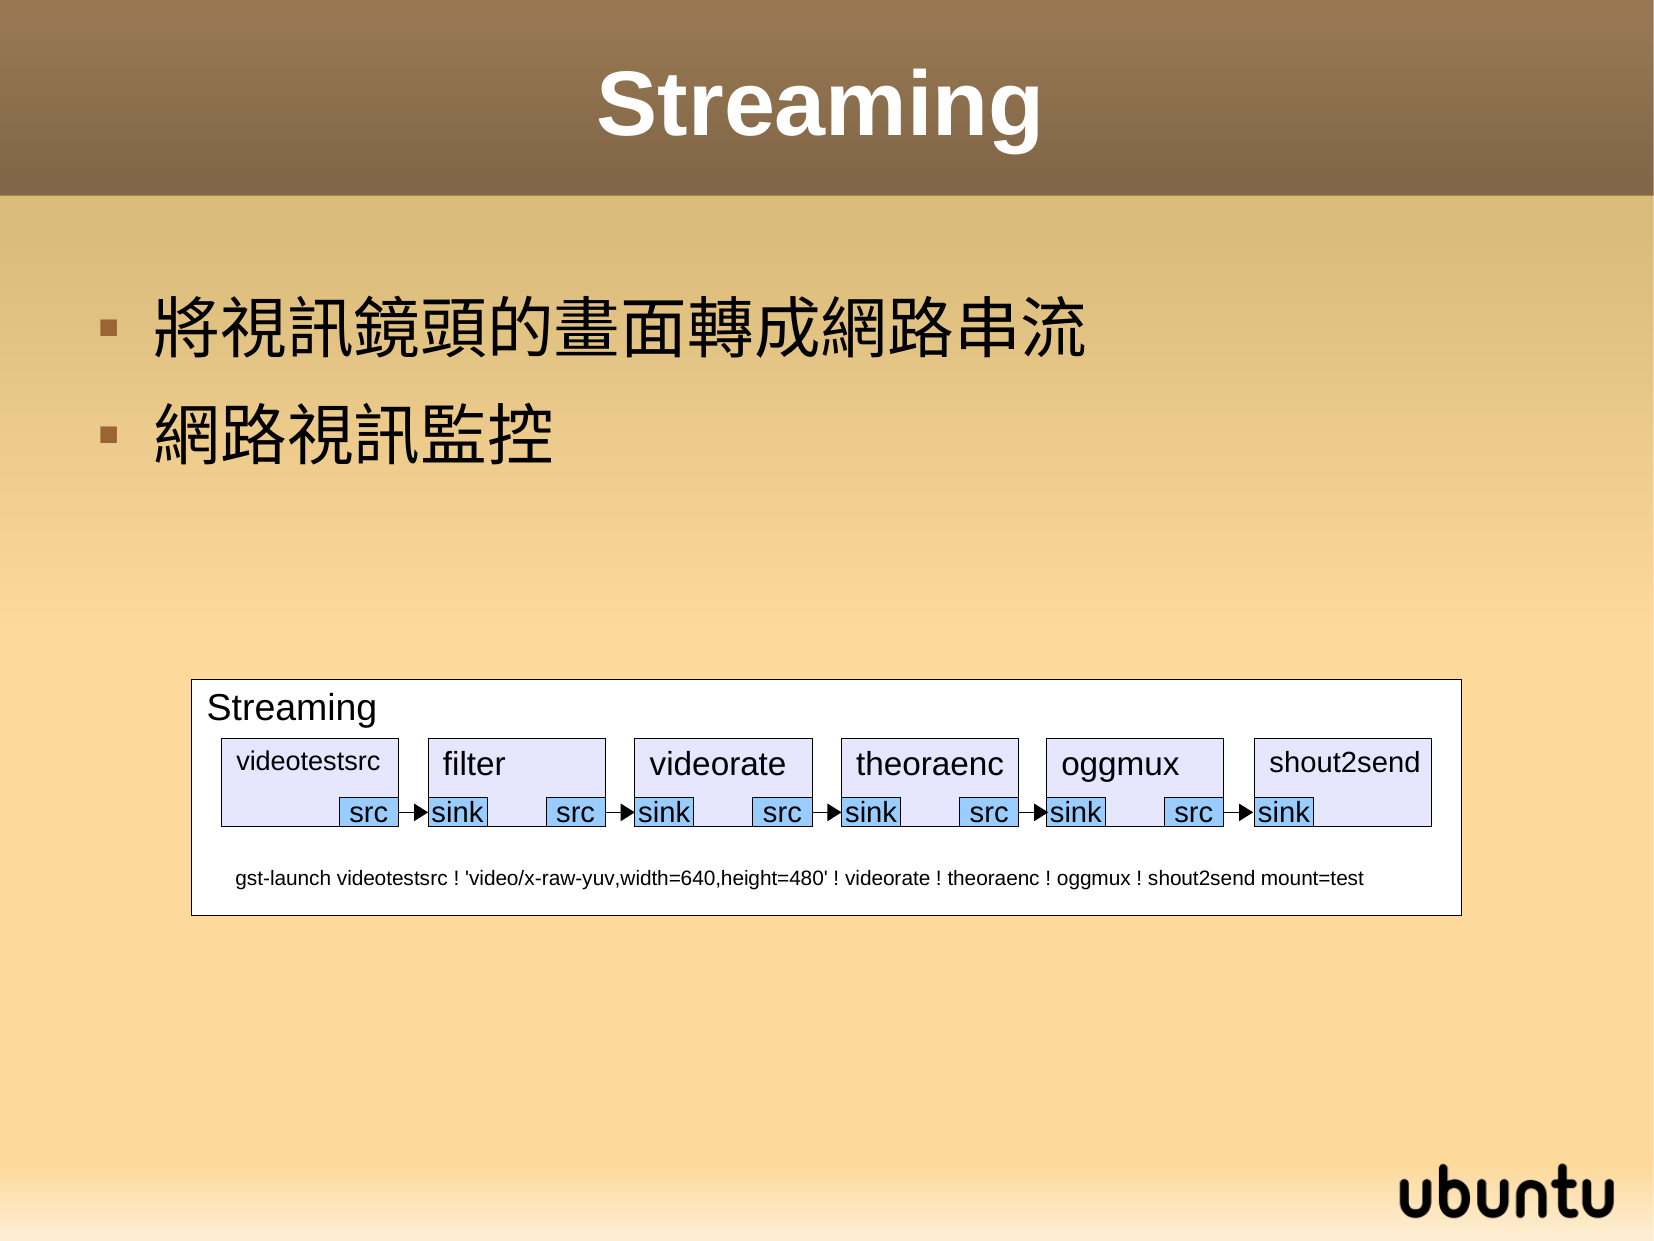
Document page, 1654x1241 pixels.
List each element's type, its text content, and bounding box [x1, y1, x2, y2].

list 將視訊鏡頭的畫面轉成網路串流 網路視訊監控 [82, 290, 1571, 1094]
picture [0, 0, 1654, 1241]
title Streaming [76, 0, 1565, 208]
